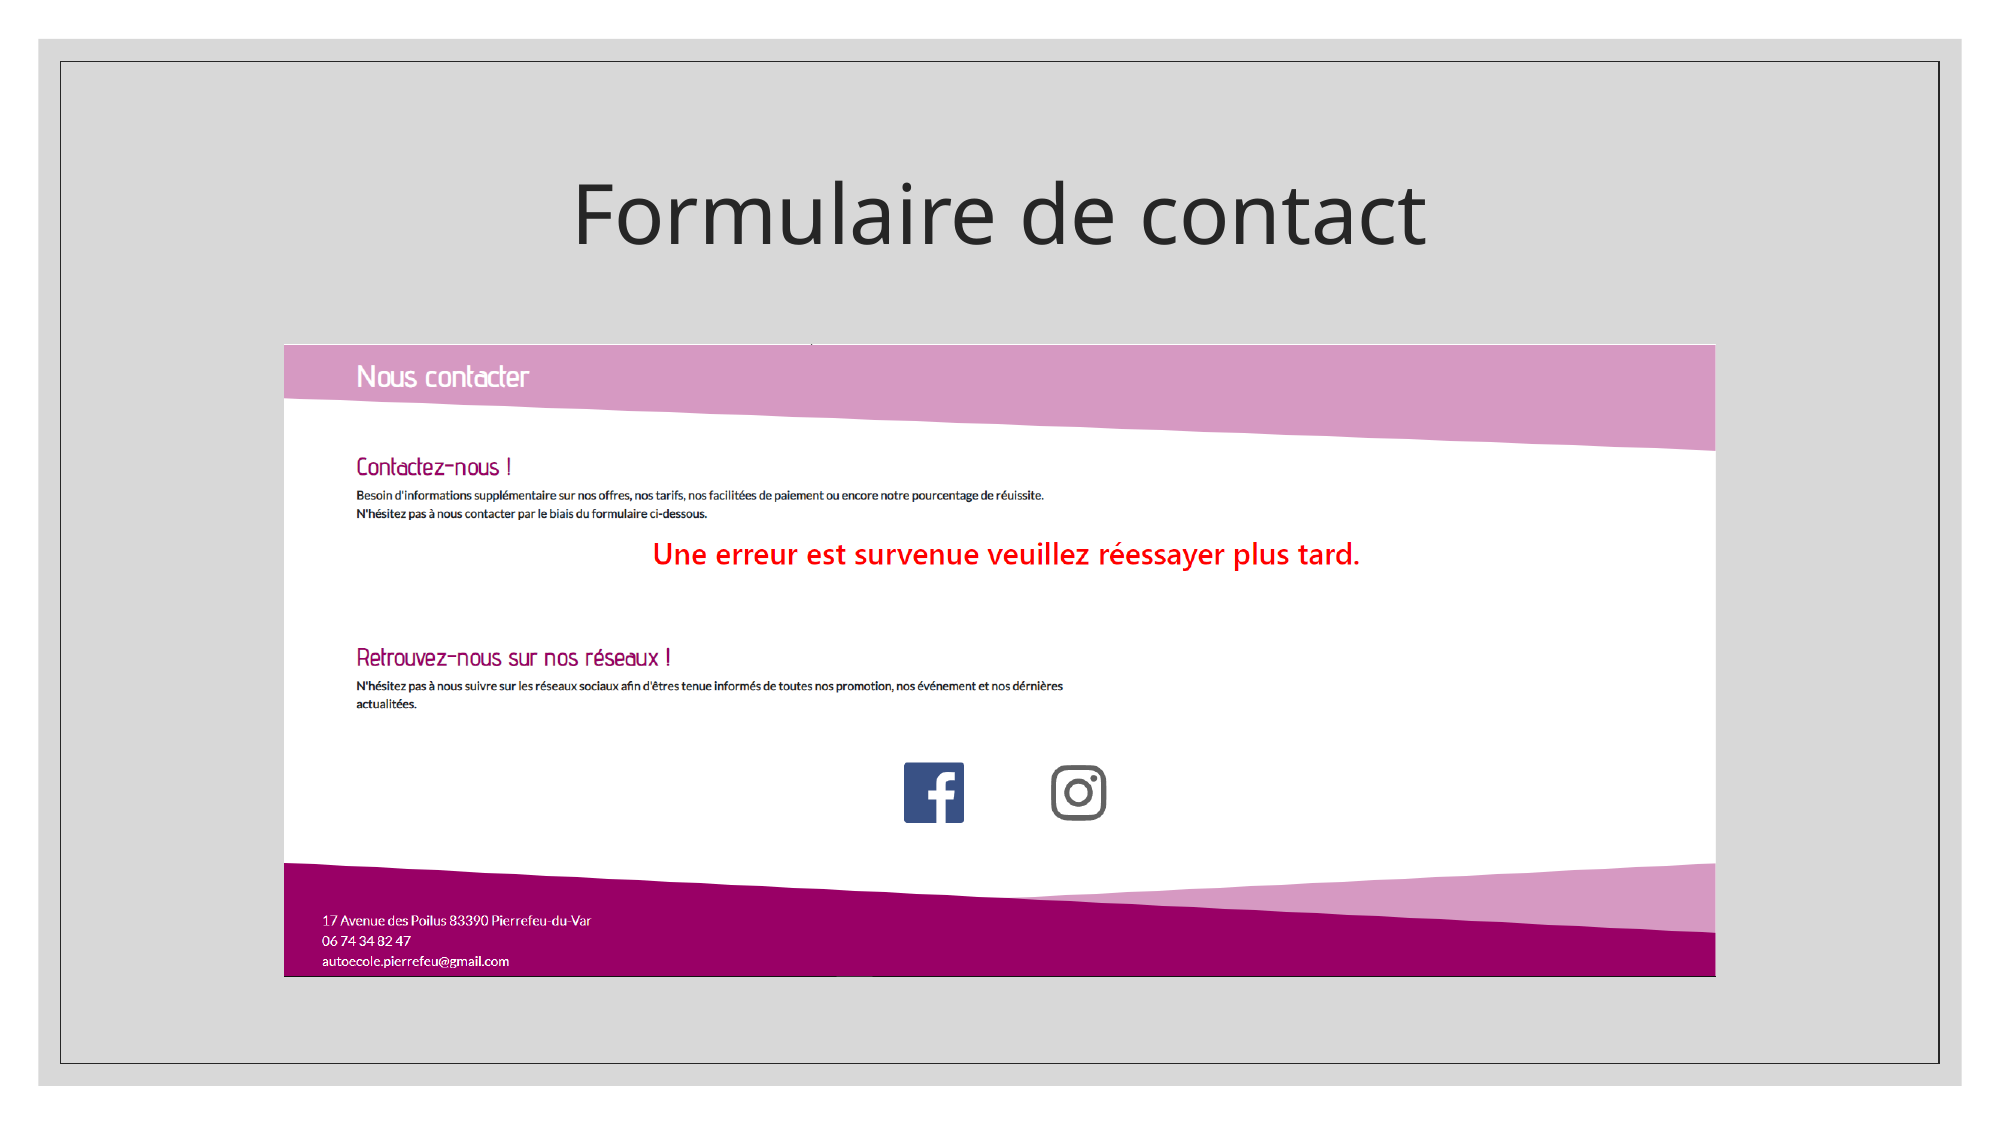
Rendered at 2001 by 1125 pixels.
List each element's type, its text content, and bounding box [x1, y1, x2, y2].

title Formulaire de contact [174, 105, 1825, 331]
picture [284, 345, 1716, 977]
